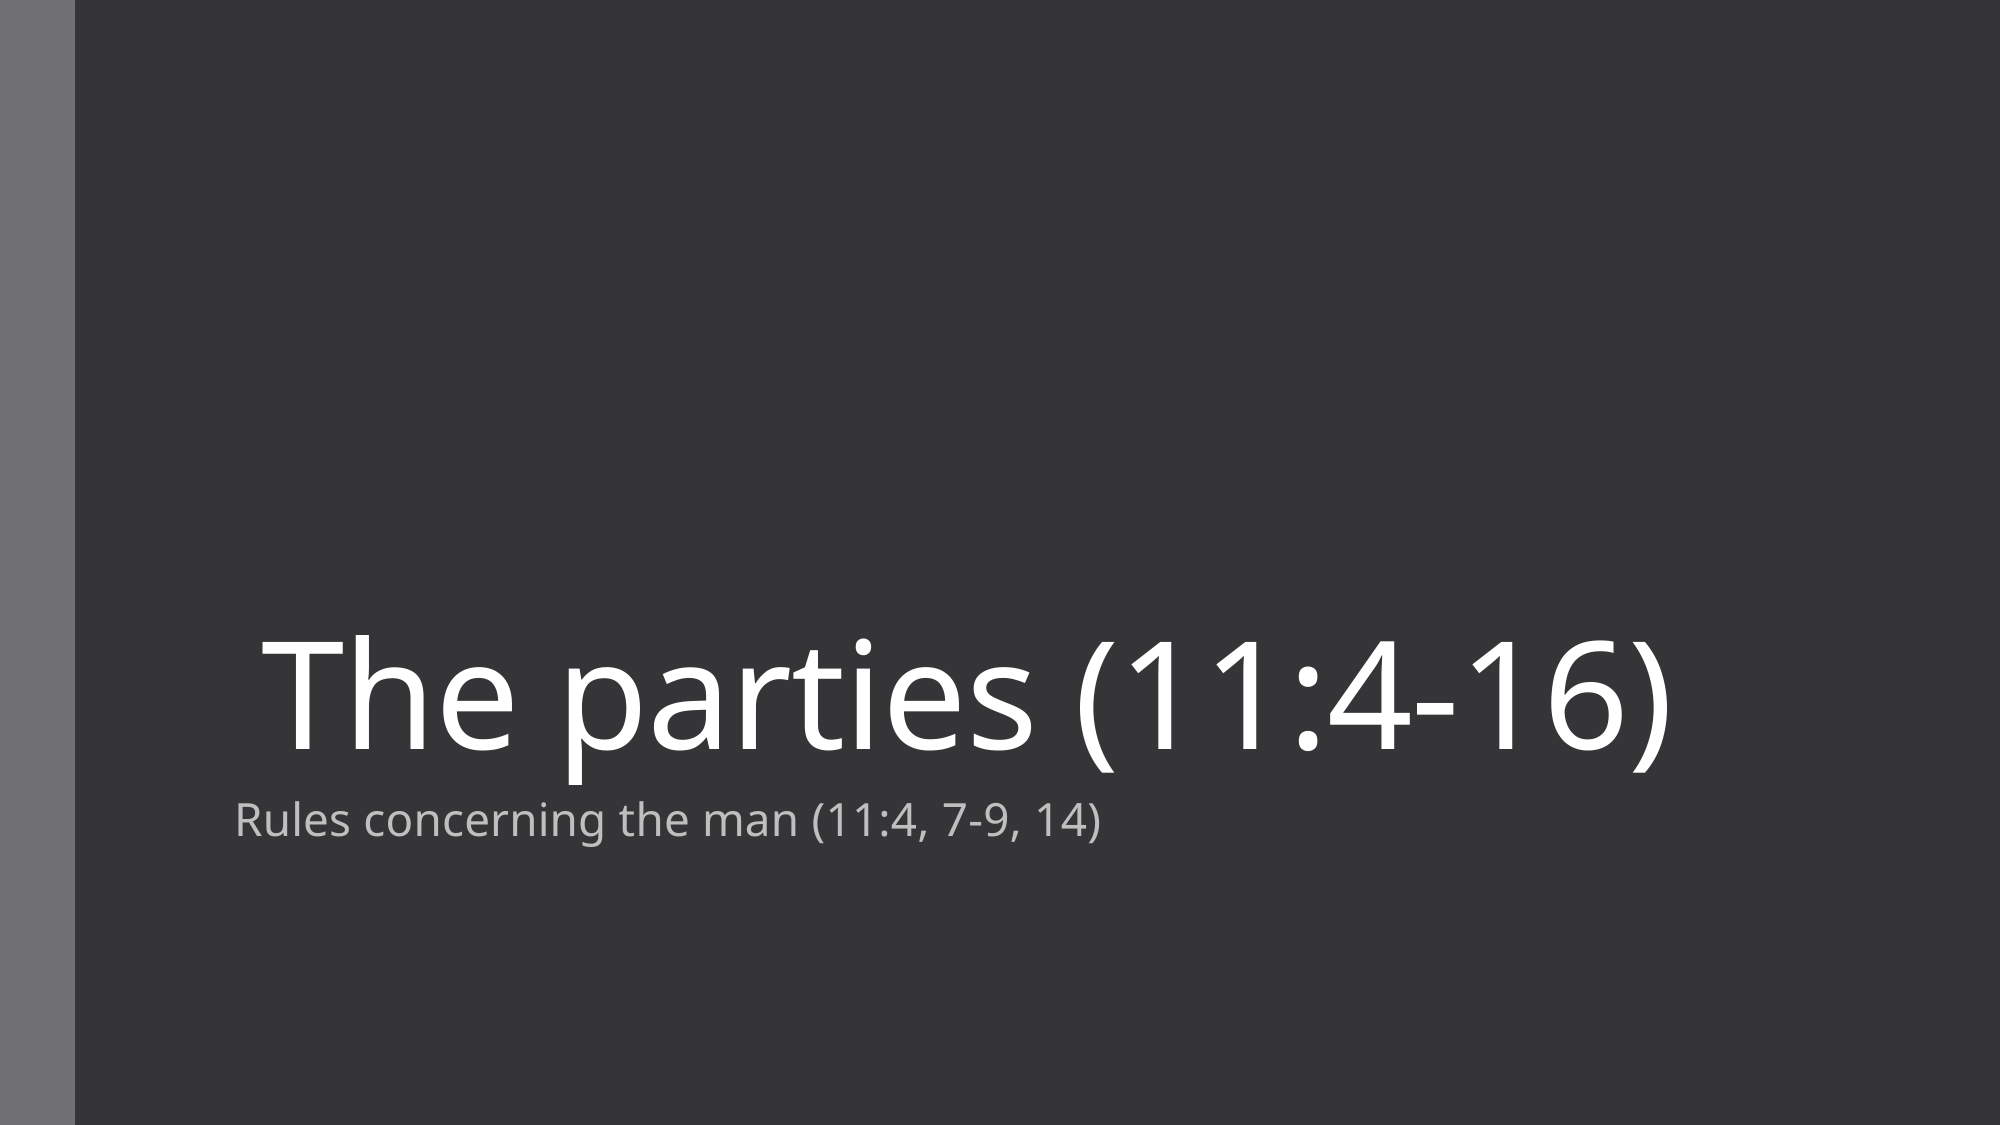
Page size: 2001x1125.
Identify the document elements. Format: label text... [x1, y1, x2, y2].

title The parties (11:4-16) [206, 124, 1752, 787]
subtitle Rules concerning the man (11:4, 7-9, 14) [206, 787, 1752, 1066]
